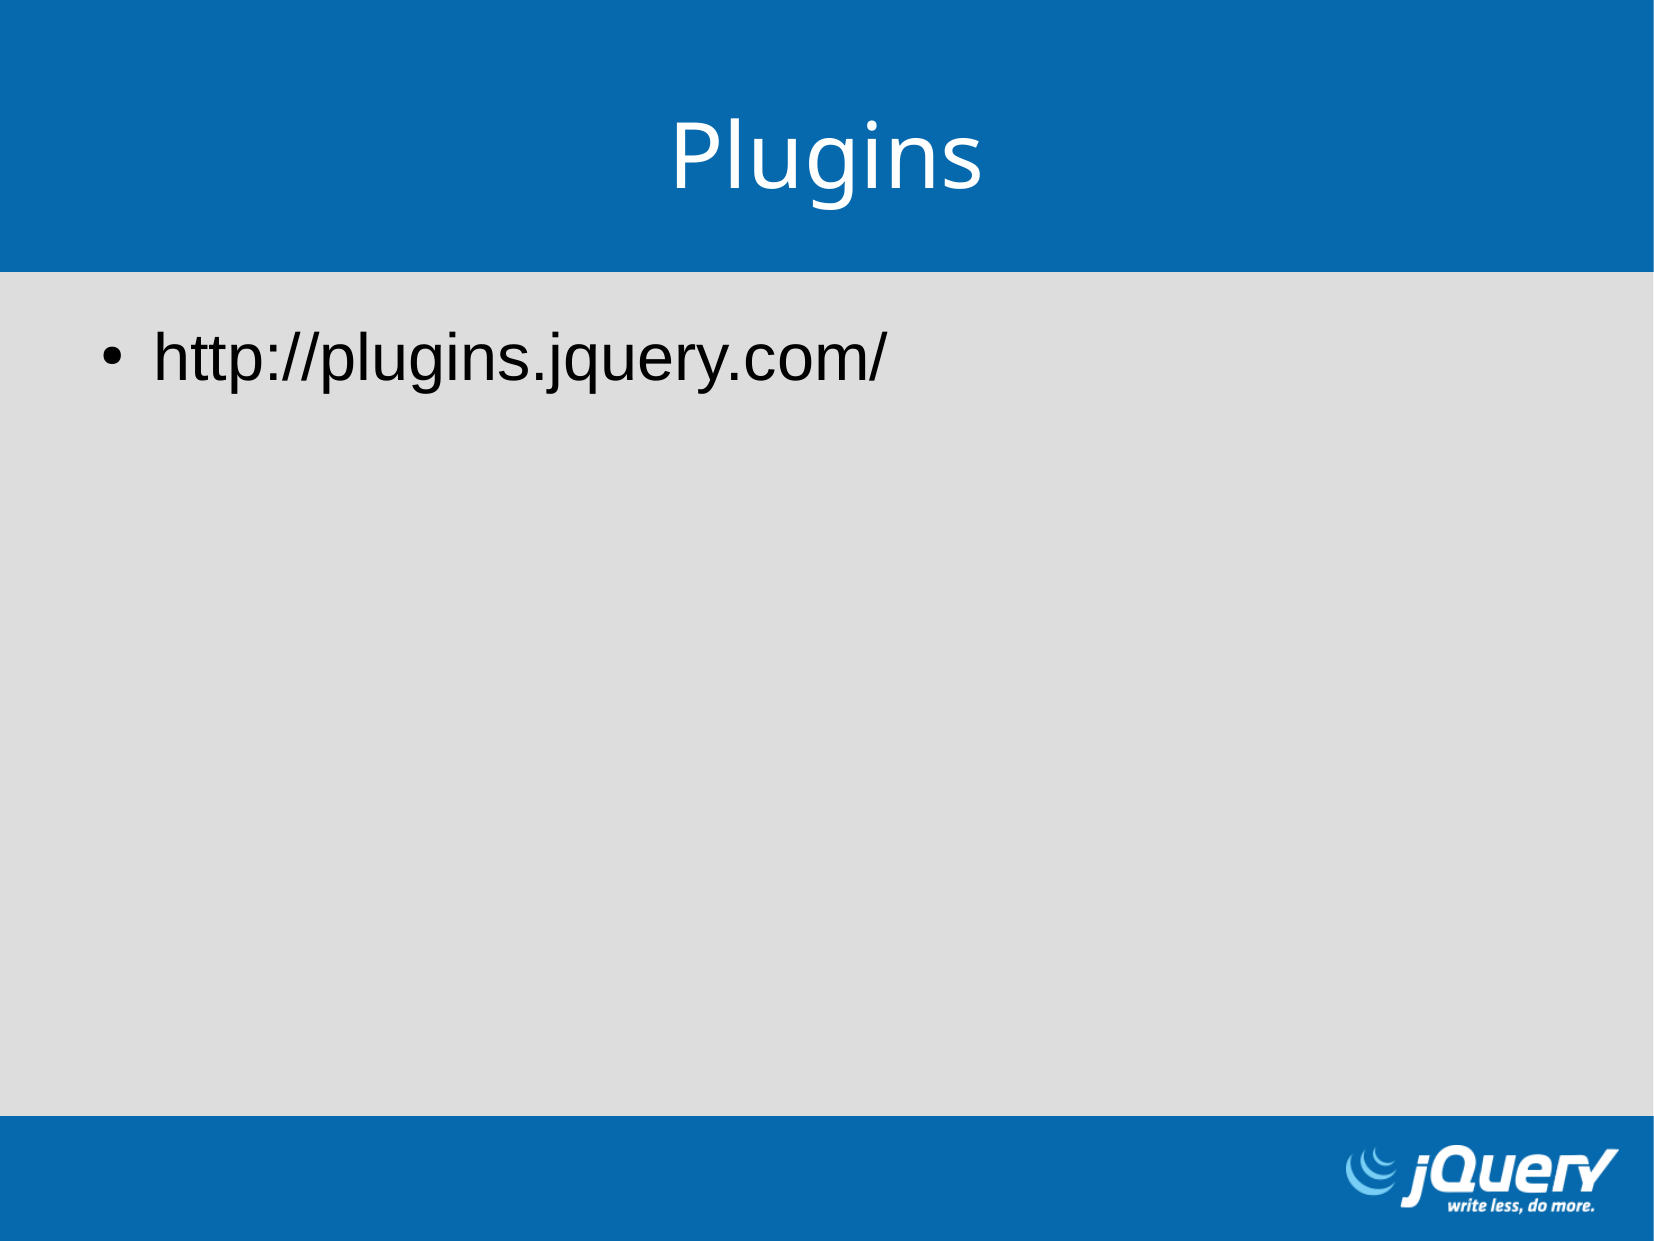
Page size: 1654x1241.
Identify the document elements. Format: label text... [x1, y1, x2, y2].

picture [0, 1116, 1654, 1241]
picture [0, 0, 1654, 272]
list http://plugins.jquery.com/ [82, 320, 1571, 1040]
title Plugins [82, 49, 1571, 257]
